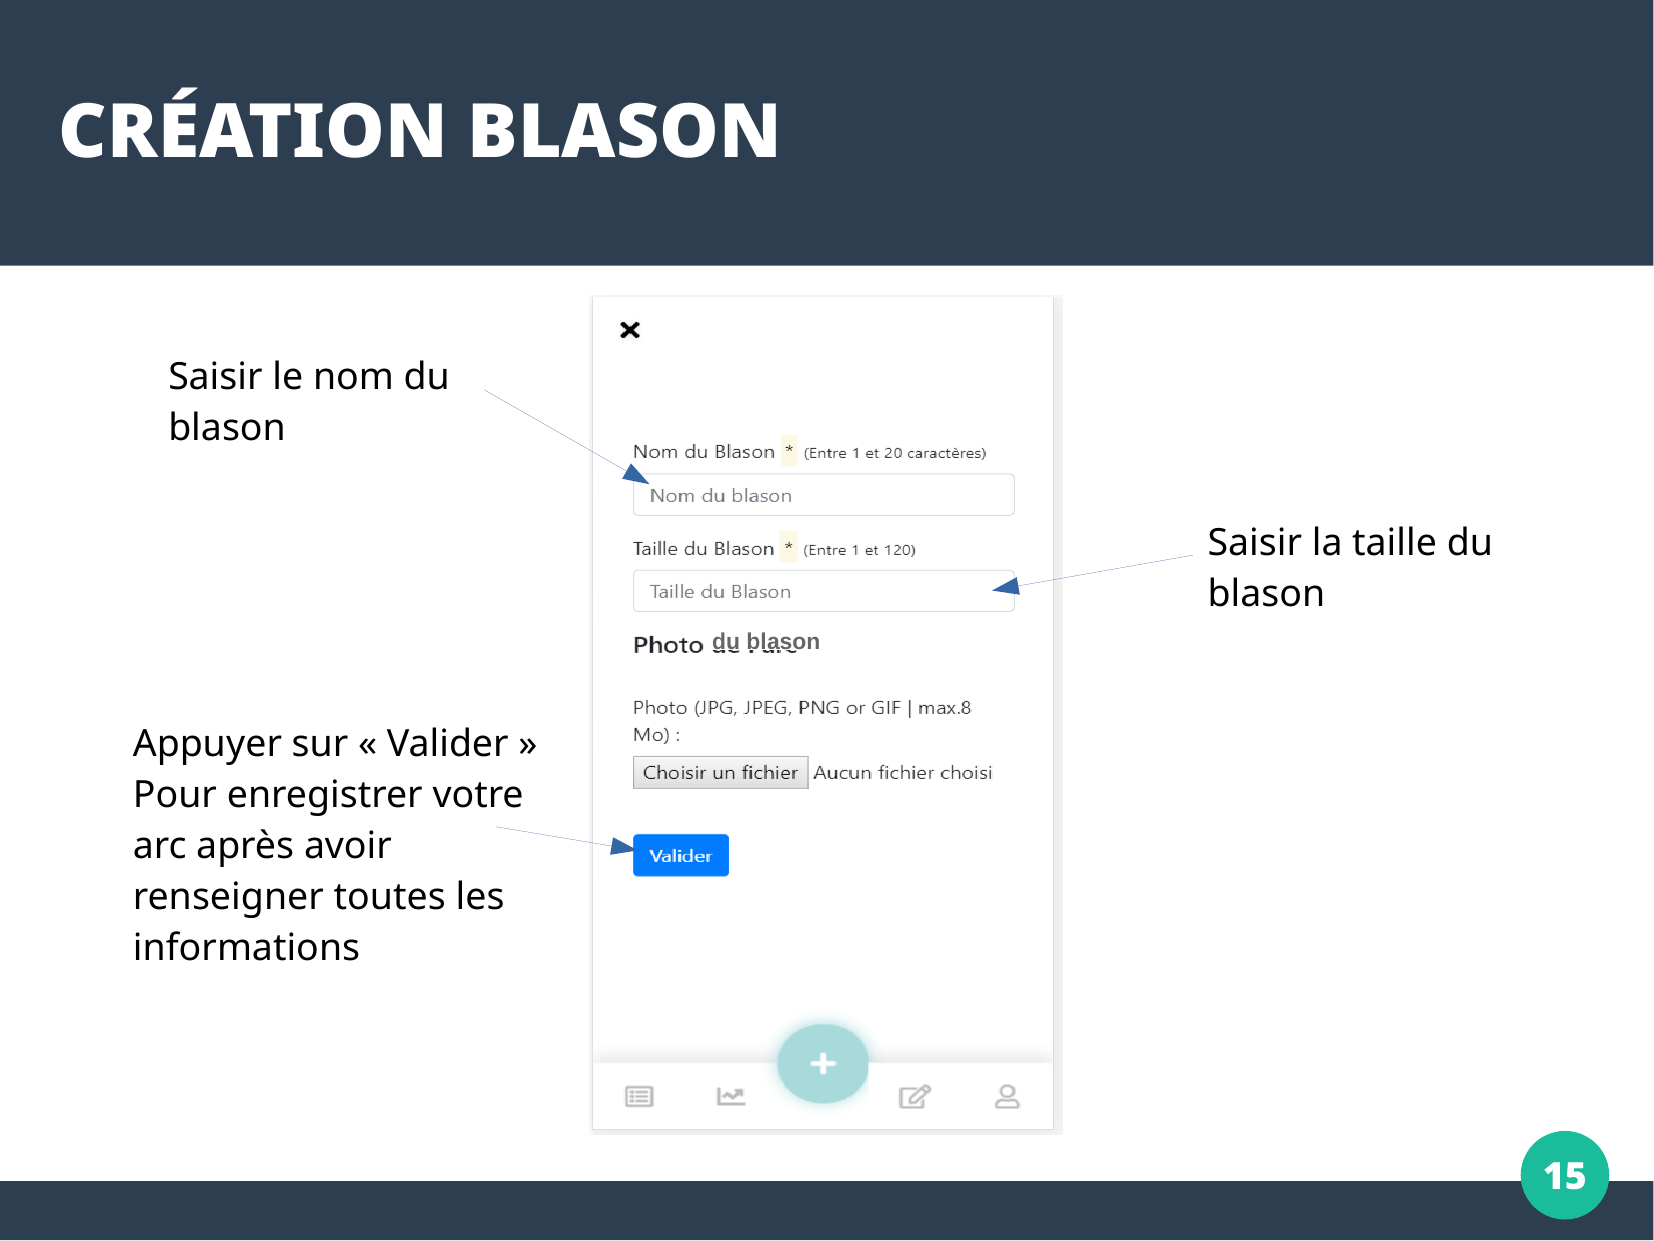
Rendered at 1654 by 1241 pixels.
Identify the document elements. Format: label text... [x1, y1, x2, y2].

text_box Saisir le nom du blason [153, 342, 504, 452]
text_box du blason [690, 621, 998, 662]
title CRÉATION BLASON [59, 49, 1595, 207]
picture [589, 295, 1063, 1135]
text_box Appuyer sur « Valider » Pour enregistrer votre arc après avoir renseigner toutes les informations [118, 708, 567, 913]
text_box Saisir la taille du blason [1192, 507, 1536, 618]
list [59, 324, 1595, 1152]
